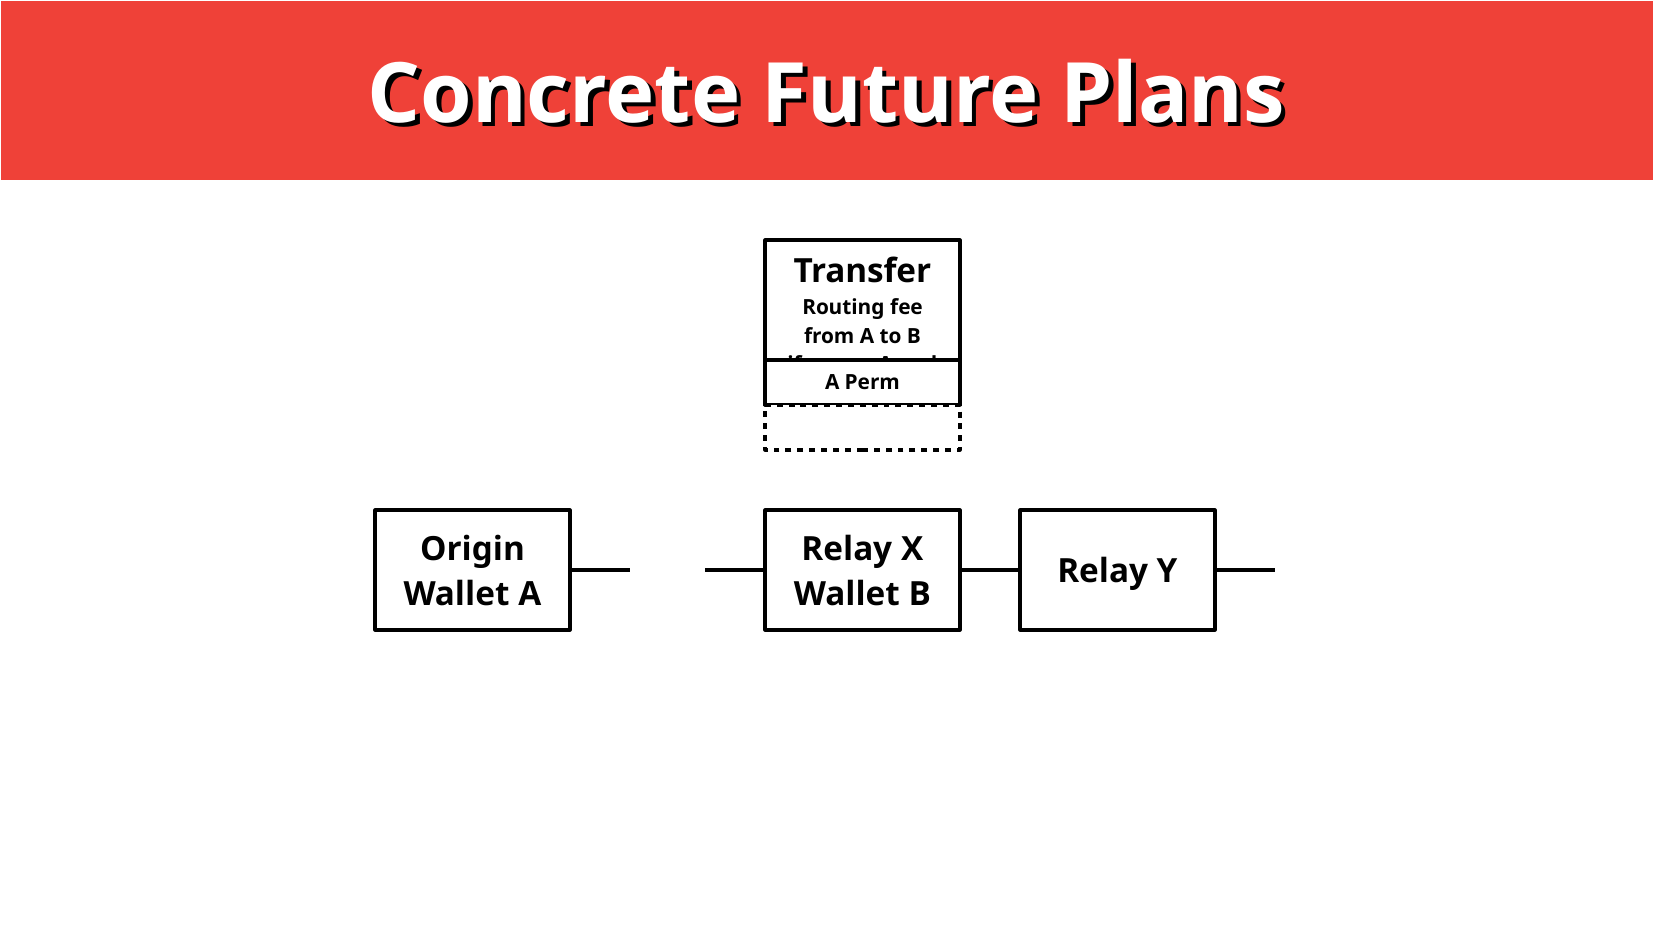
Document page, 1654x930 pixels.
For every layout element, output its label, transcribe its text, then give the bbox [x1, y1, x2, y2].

text_box Concrete Future Plans [0, 0, 1653, 181]
text_box A Perm [765, 359, 961, 405]
text_box Transfer Routing fee from A to B if perms A and Y [765, 240, 961, 359]
text_box Relay X Wallet B [765, 510, 961, 631]
text_box Relay Y [1020, 510, 1216, 631]
subtitle [82, 217, 1571, 757]
text_box [765, 405, 961, 450]
text_box Origin Wallet A [375, 510, 571, 631]
